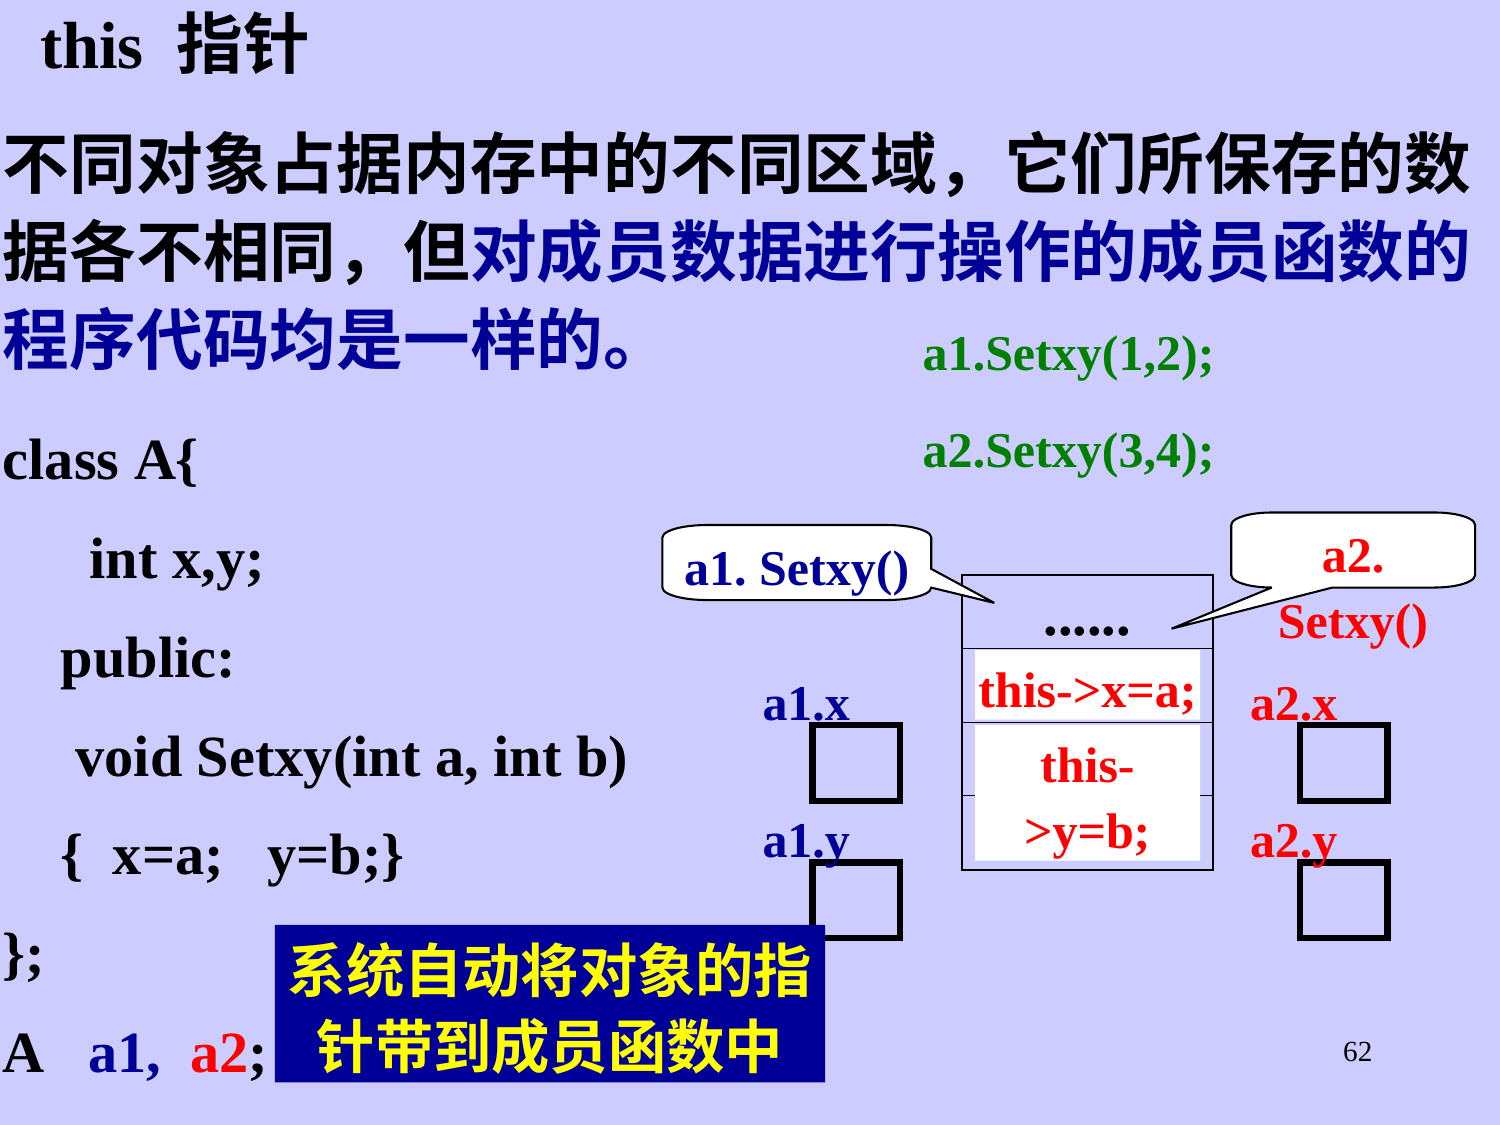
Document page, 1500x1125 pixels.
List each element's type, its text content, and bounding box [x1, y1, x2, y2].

text_box a1.x [749, 662, 863, 733]
text_box a2.y [1237, 800, 1351, 870]
text_box 不同对象占据内存中的不同区域，它们所保存的数据各不相同，但对成员数据进行操作的成员函数的程序代码均是一样的。 [0, 112, 1500, 380]
table_cell x=a ; [963, 649, 1212, 722]
text_box class A{ int x,y; public: void Setxy(int a, int b) { x=a; y=b;} }; A a1, a2; [0, 412, 651, 1086]
table_cell y=b ; [963, 723, 1212, 795]
text_box a1.Setxy(1,2); a2.Setxy(3,4); [787, 312, 1351, 480]
text_box a1. Setxy() [662, 525, 995, 603]
text_box a2. Setxy() [1171, 512, 1476, 629]
text_box <编号> [1074, 1025, 1388, 1101]
table_header ...... [963, 576, 1212, 648]
text_box a1.y [749, 800, 863, 870]
text_box a2.x [1237, 662, 1351, 733]
text_box this->x=a; [975, 650, 1201, 720]
text_box this 指针 [37, 0, 688, 84]
text_box this->y=b; [975, 724, 1201, 861]
text_box 系统自动将对象的指针带到成员函数中 [274, 924, 826, 1083]
table_cell ...... [963, 796, 1212, 869]
